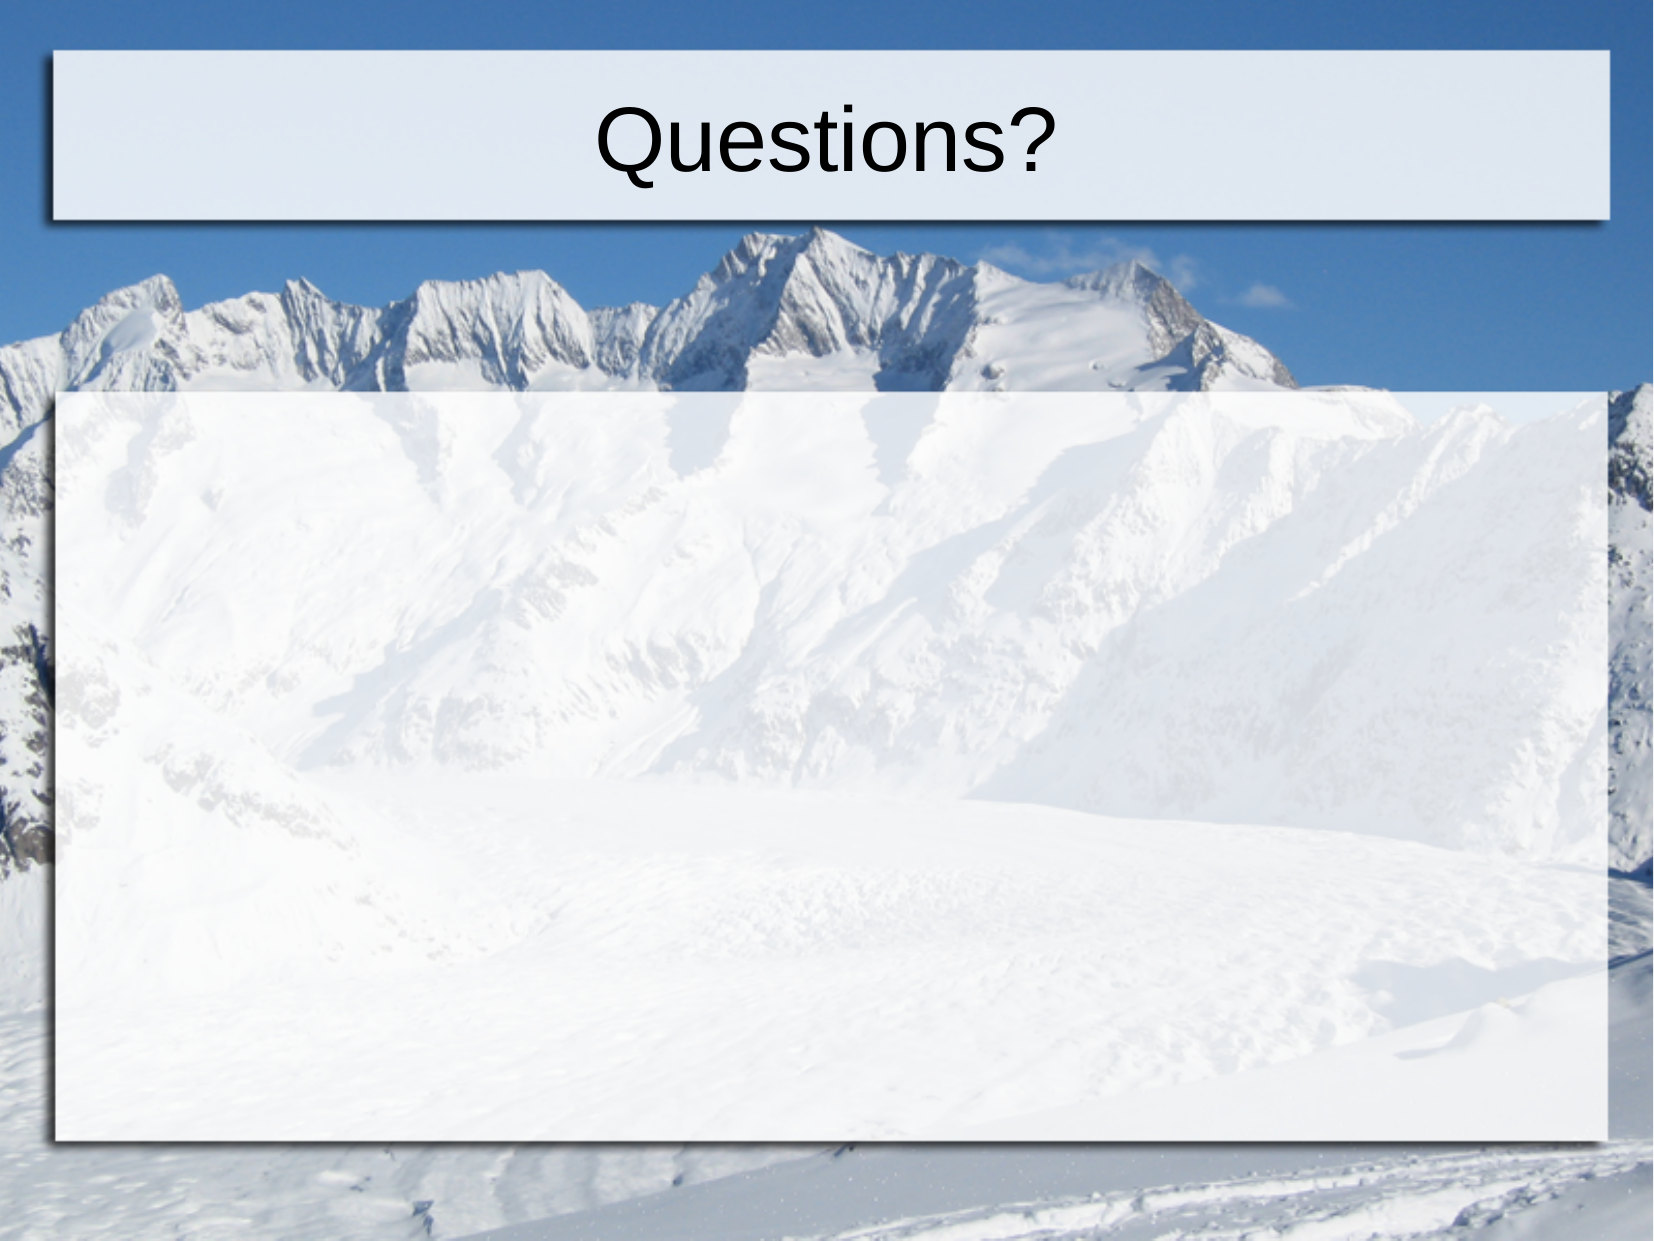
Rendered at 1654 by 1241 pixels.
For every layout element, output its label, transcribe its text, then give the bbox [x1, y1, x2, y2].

title Questions? [58, 61, 1594, 219]
picture [0, 0, 1654, 1241]
